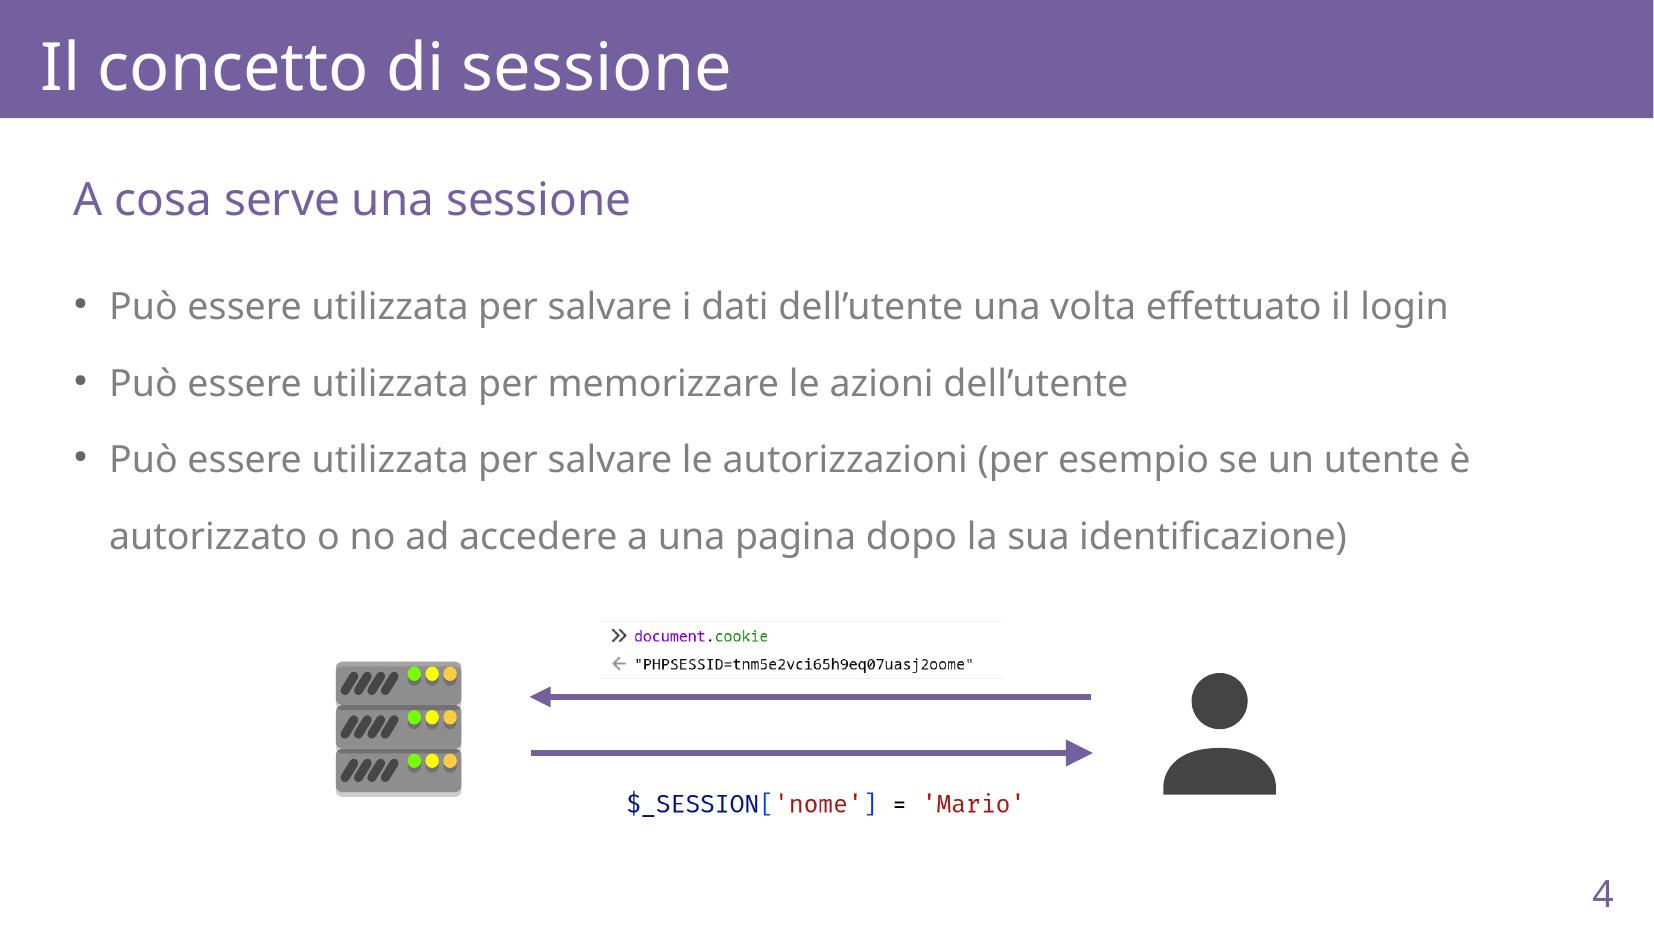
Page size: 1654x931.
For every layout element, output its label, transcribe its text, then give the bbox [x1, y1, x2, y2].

picture [324, 649, 473, 810]
text_box Il concetto di sessione [25, 11, 942, 107]
text_box A cosa serve una sessione [59, 158, 1107, 229]
picture [1140, 649, 1300, 809]
text_box [0, 0, 1654, 119]
text_box Può essere utilizzata per salvare i dati dell’utente una volta effettuato il login Può essere utilizzata per memorizzare le azioni dell’utente Può essere utilizzata per salvare le autorizzazioni (per esempio se un utente è autorizzato o no ad accedere a una pagina dopo la sua identificazione) [59, 246, 1599, 599]
text_box <numero> [1510, 860, 1654, 931]
picture [600, 620, 1004, 679]
picture [615, 781, 1034, 827]
